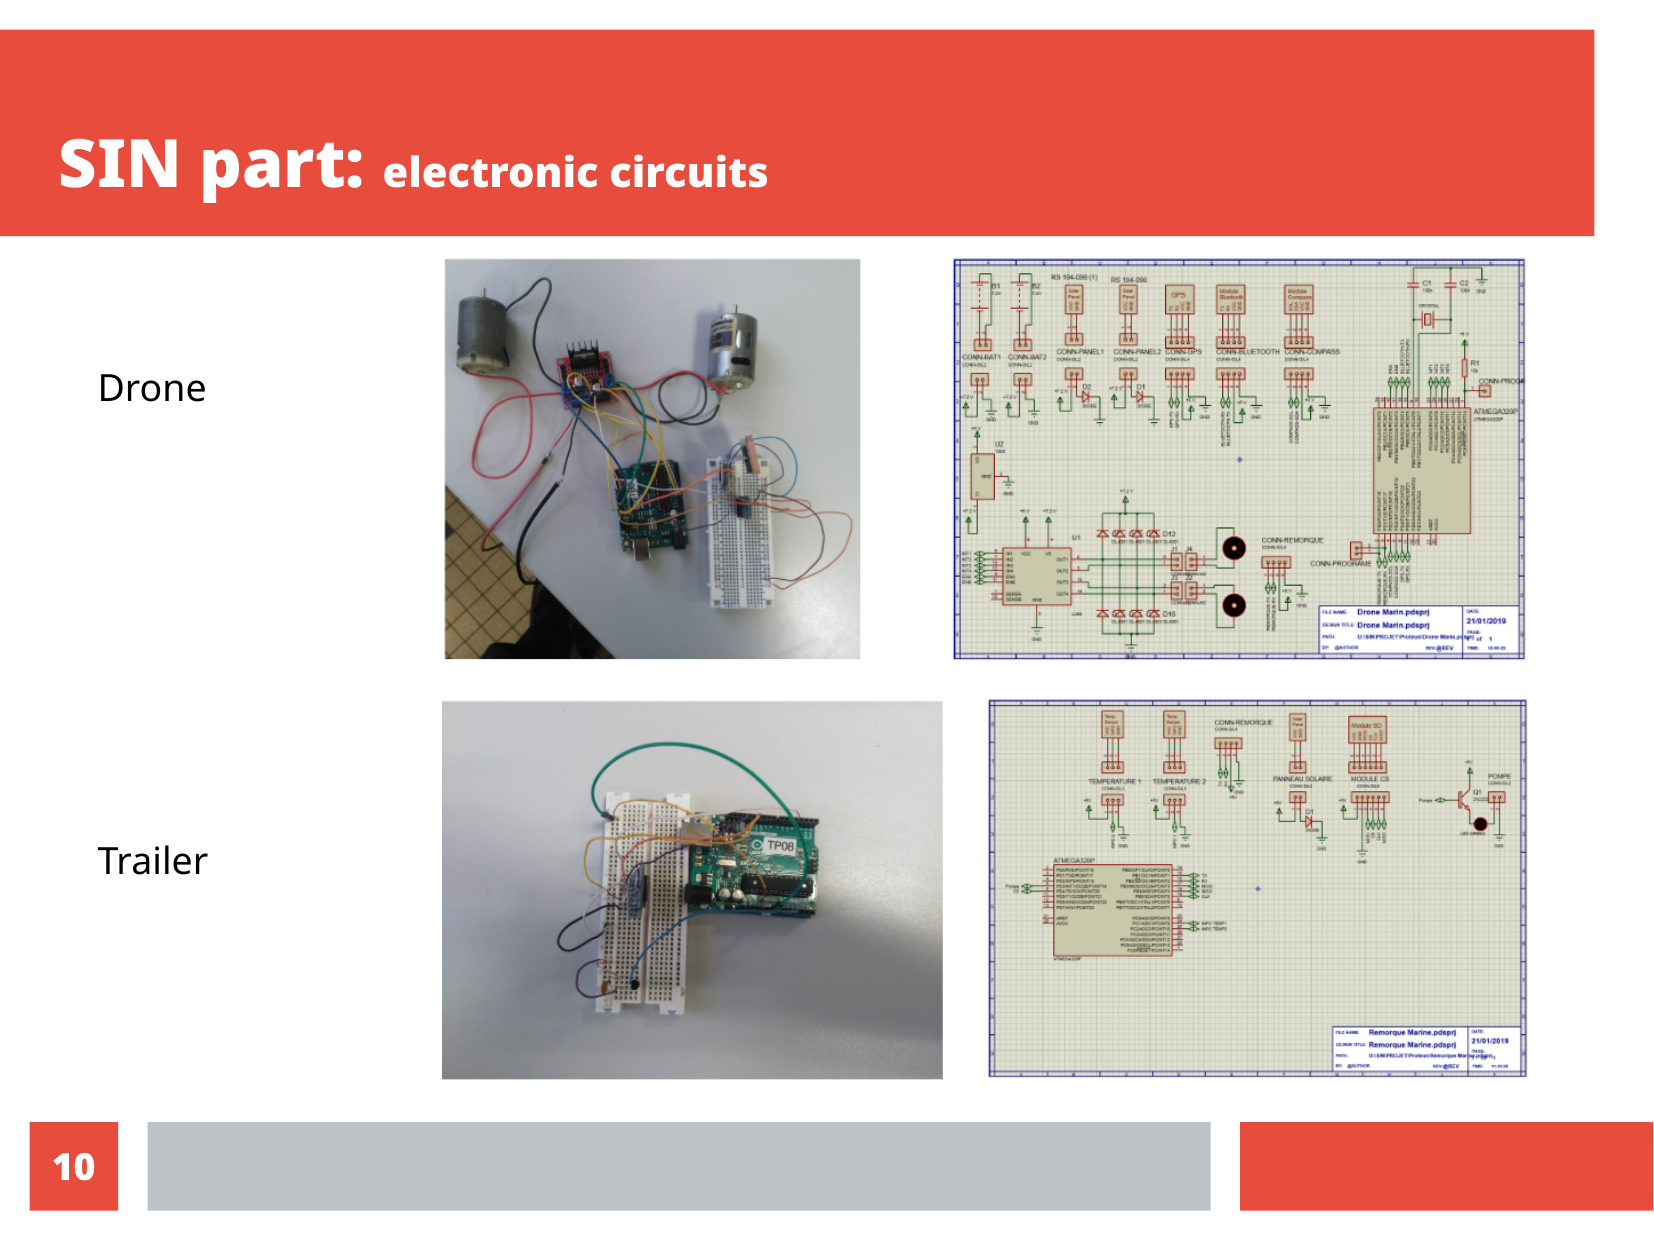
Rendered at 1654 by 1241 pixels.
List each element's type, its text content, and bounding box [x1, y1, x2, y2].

text_box Drone [82, 354, 402, 417]
picture [431, 247, 1543, 674]
title SIN part: electronic circuits [59, 59, 1595, 207]
text_box Trailer [82, 826, 402, 889]
picture [442, 684, 1542, 1096]
